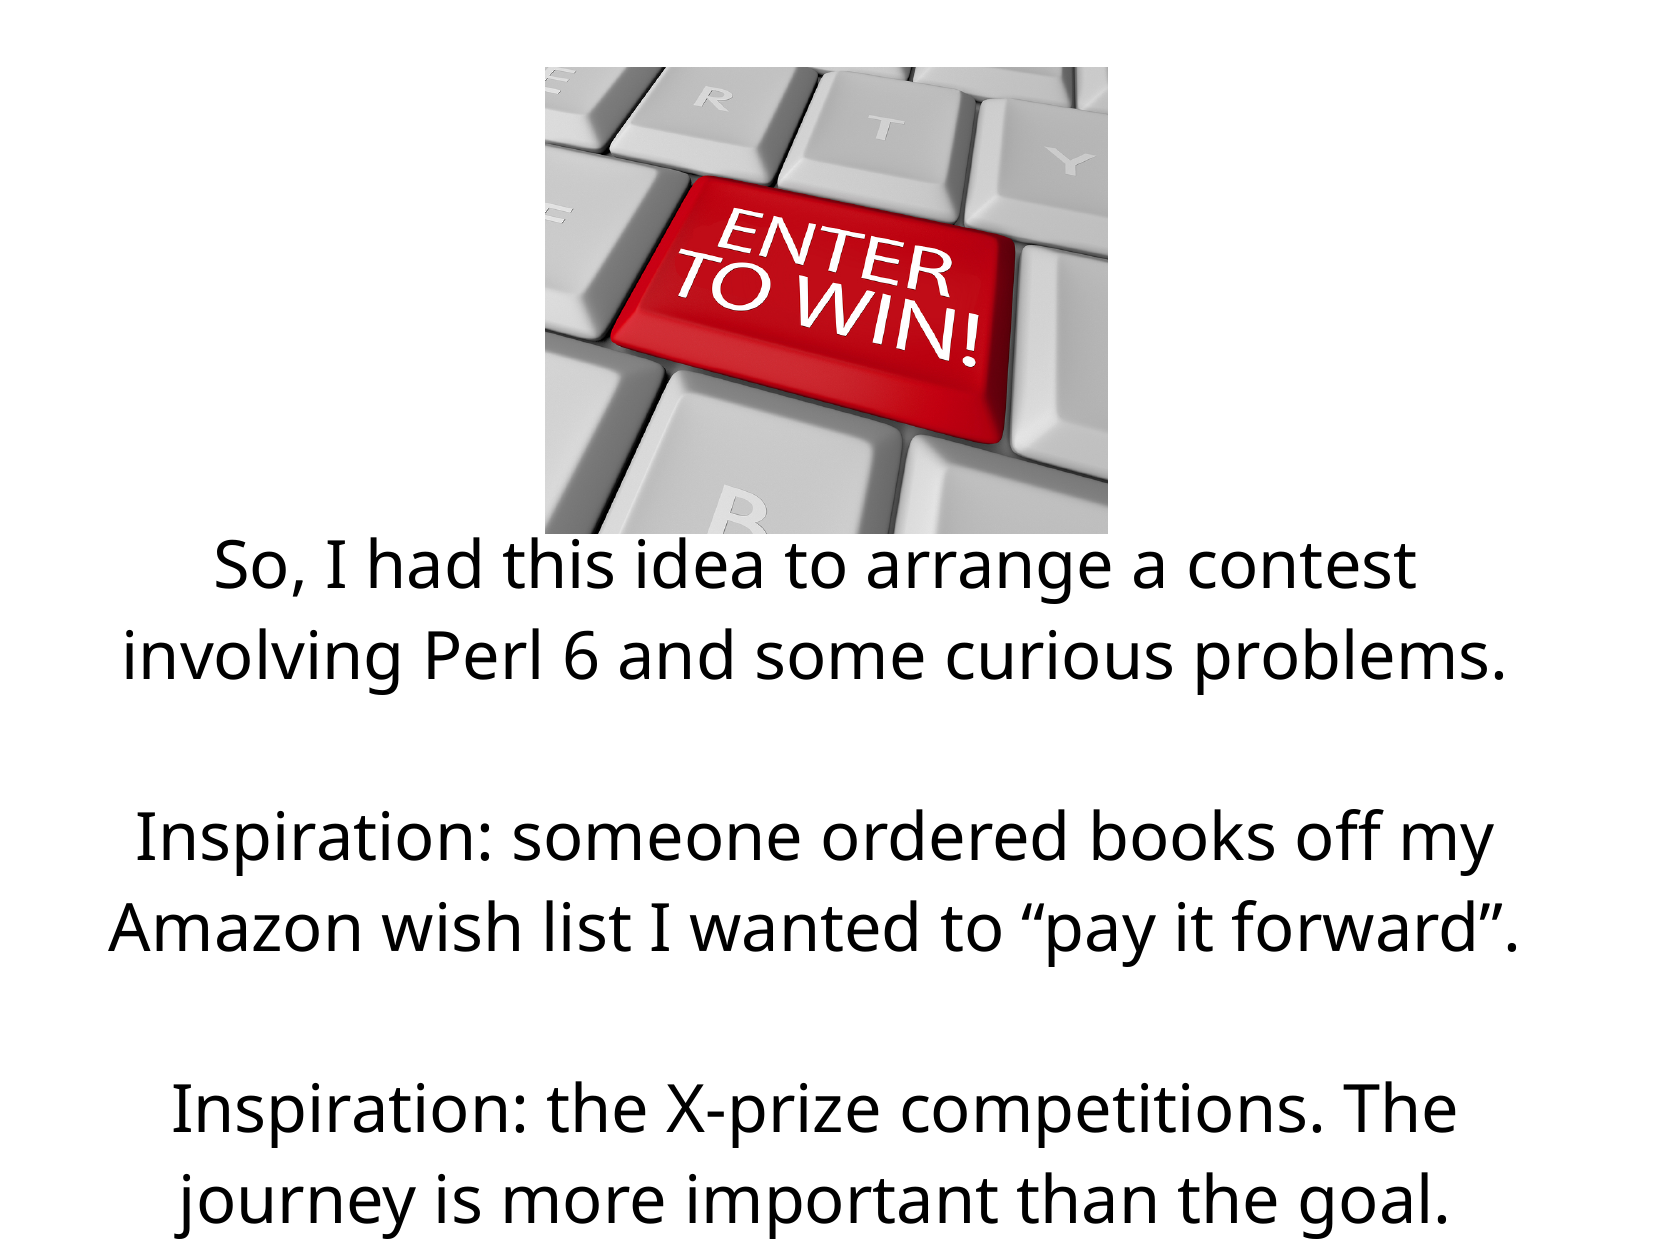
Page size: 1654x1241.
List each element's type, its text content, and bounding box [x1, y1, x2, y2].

text_box So, I had this idea to arrange a contest involving Perl 6 and some curious problems. Inspiration: someone ordered books off my Amazon wish list I wanted to “pay it forward”. Inspiration: the X-prize competitions. The journey is more important than the goal. [72, 580, 1560, 1181]
picture [545, 67, 1108, 534]
